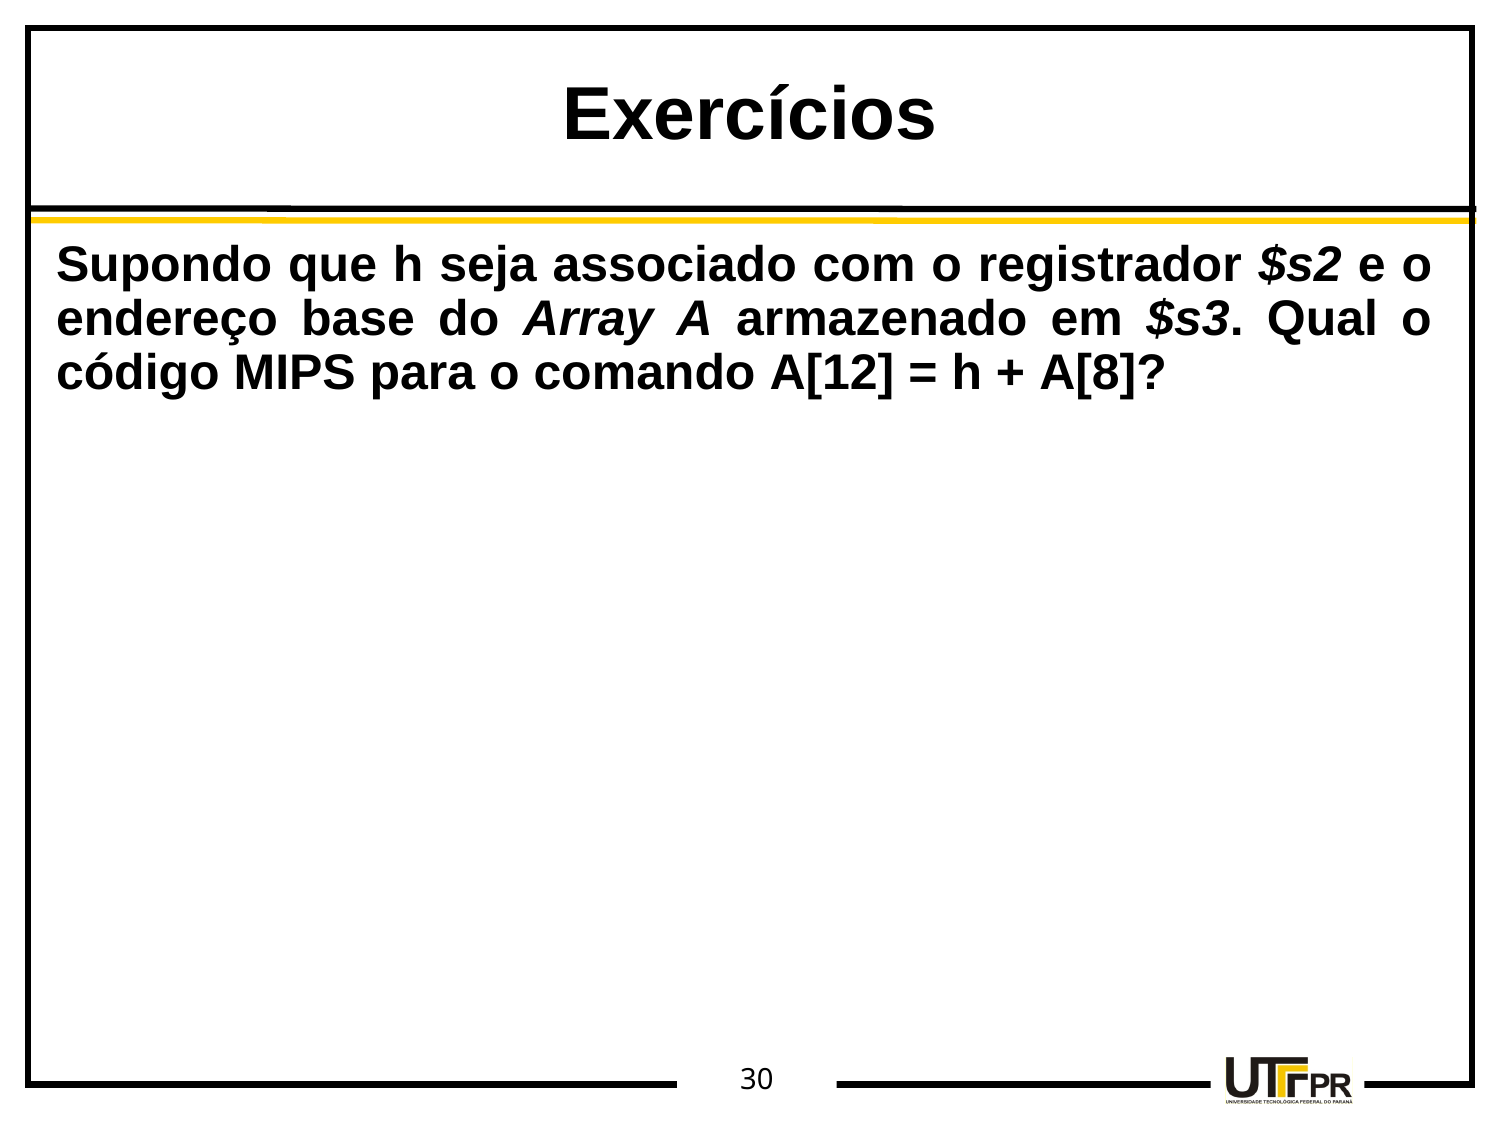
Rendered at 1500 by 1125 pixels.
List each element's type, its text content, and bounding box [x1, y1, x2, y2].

picture [1225, 1057, 1353, 1104]
title [37, 24, 1288, 60]
title Exercícios [0, 60, 1500, 167]
list Supondo que h seja associado com o registrador $s2 e o endereço base do Array A armazenado em $s3. Qual o código MIPS para o comando A[12] = h + A[8]? [41, 231, 1447, 1043]
